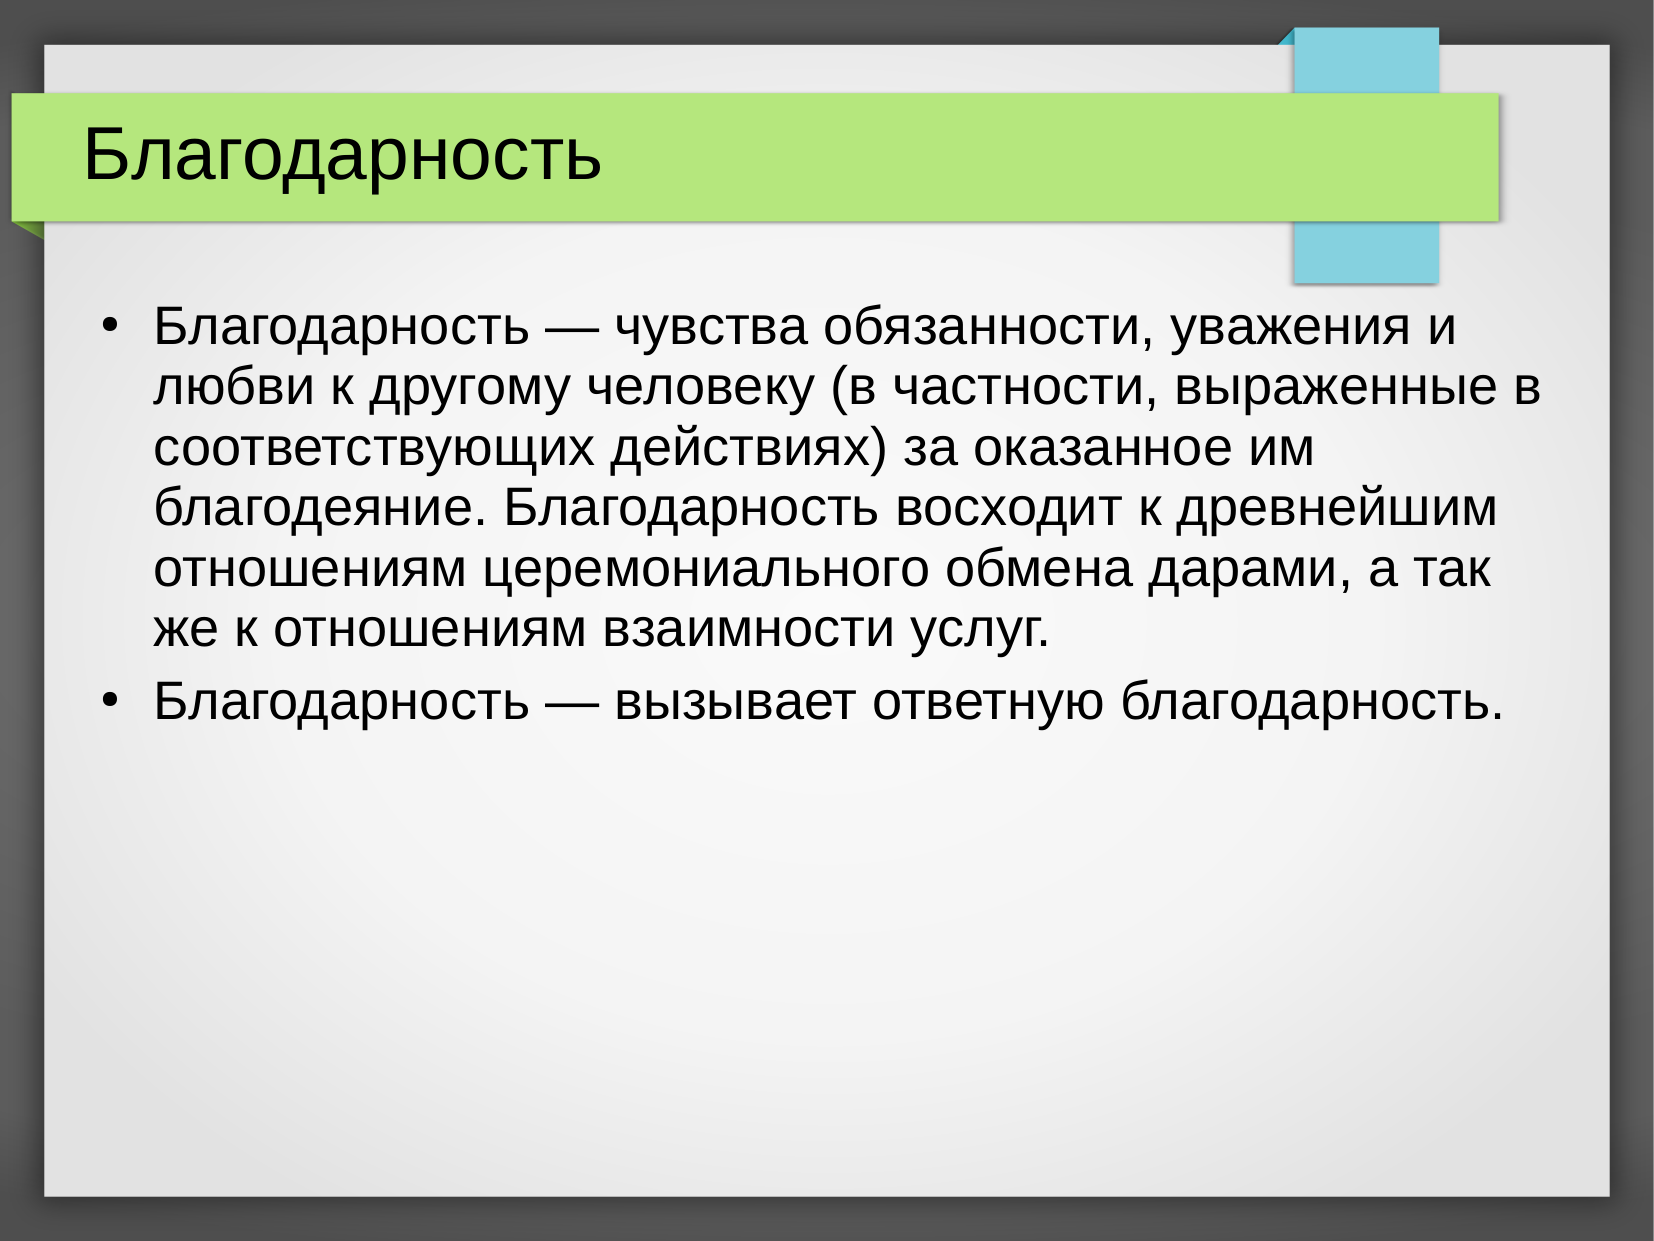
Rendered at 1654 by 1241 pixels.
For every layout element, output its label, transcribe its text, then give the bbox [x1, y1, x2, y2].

picture [0, 0, 1654, 1241]
list Благодарность — чувства обязанности, уважения и любви к другому человеку (в частности, выраженные в соответствующих действиях) за оказанное им благодеяние. Благодарность восходит к древнейшим отношениям церемониального обмена дарами, а так же к отношениям взаимности услуг. Благодарность — вызывает ответную благодарность. [82, 295, 1571, 1015]
title Благодарность [82, 94, 1264, 213]
